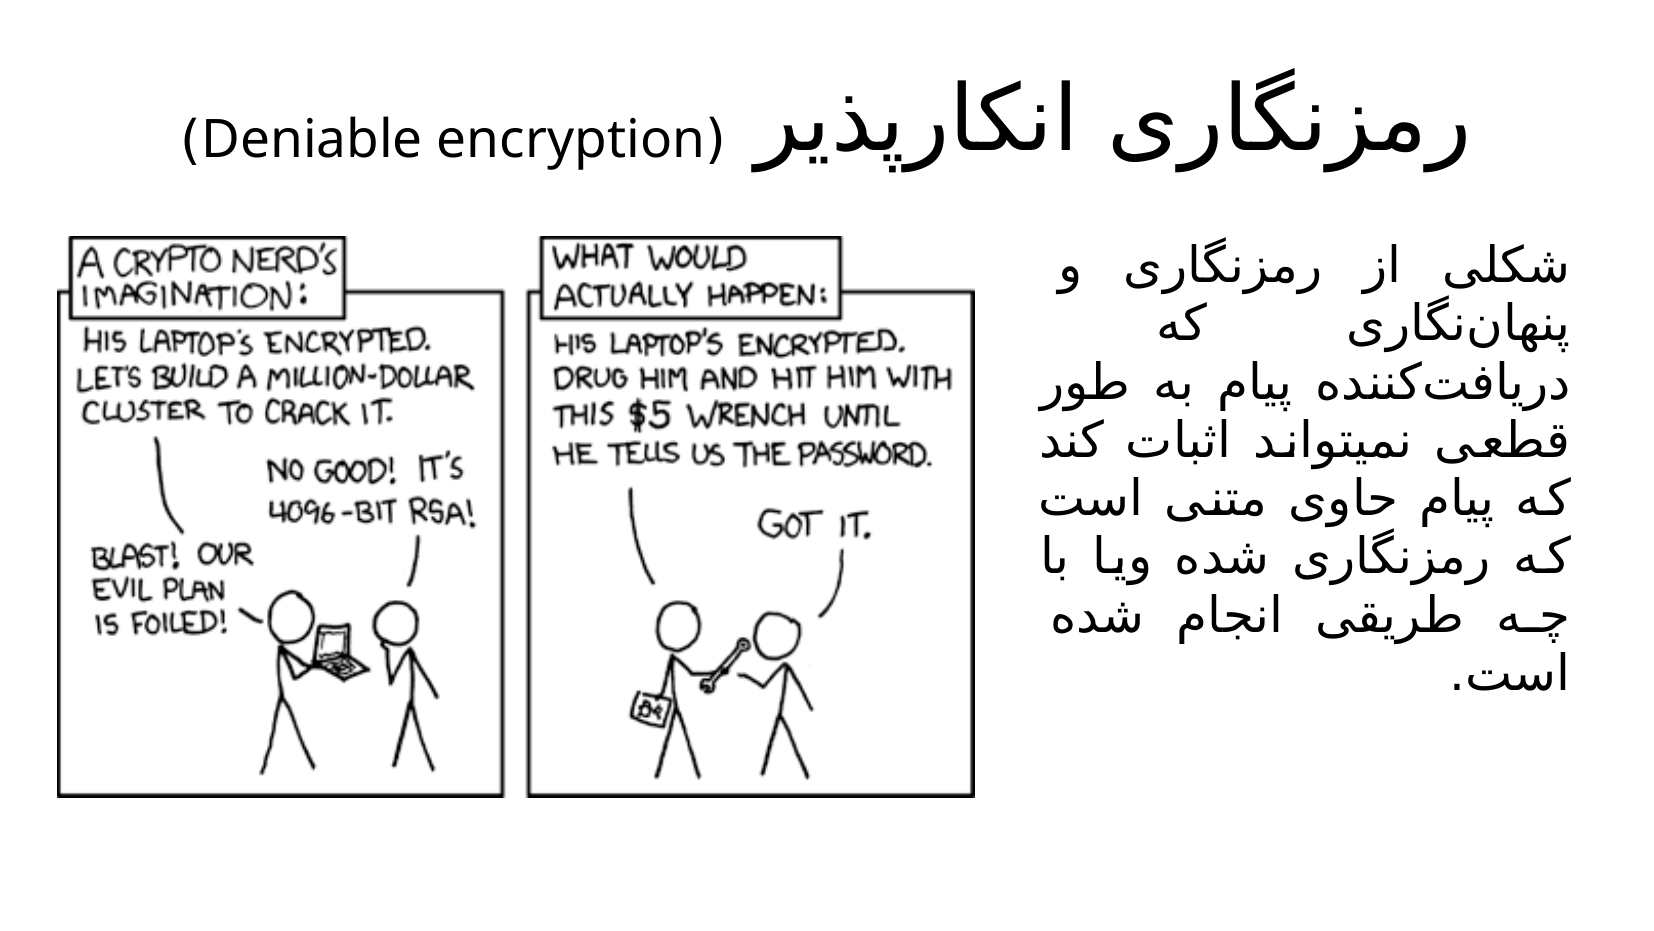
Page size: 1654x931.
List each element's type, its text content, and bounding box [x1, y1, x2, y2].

picture [57, 236, 975, 798]
list شکلی از رمزنگاری و پنهان‌نگاری که دریافت‌کننده پیام به طور قطعی نمیتواند اثبات کند که پیام حاوی متنی است که رمزنگاری شده ویا با چه طریقی انجام شده است. [1033, 236, 1571, 886]
title رمزنگاری انکارپذیر (Deniable encryption) [82, 37, 1571, 193]
